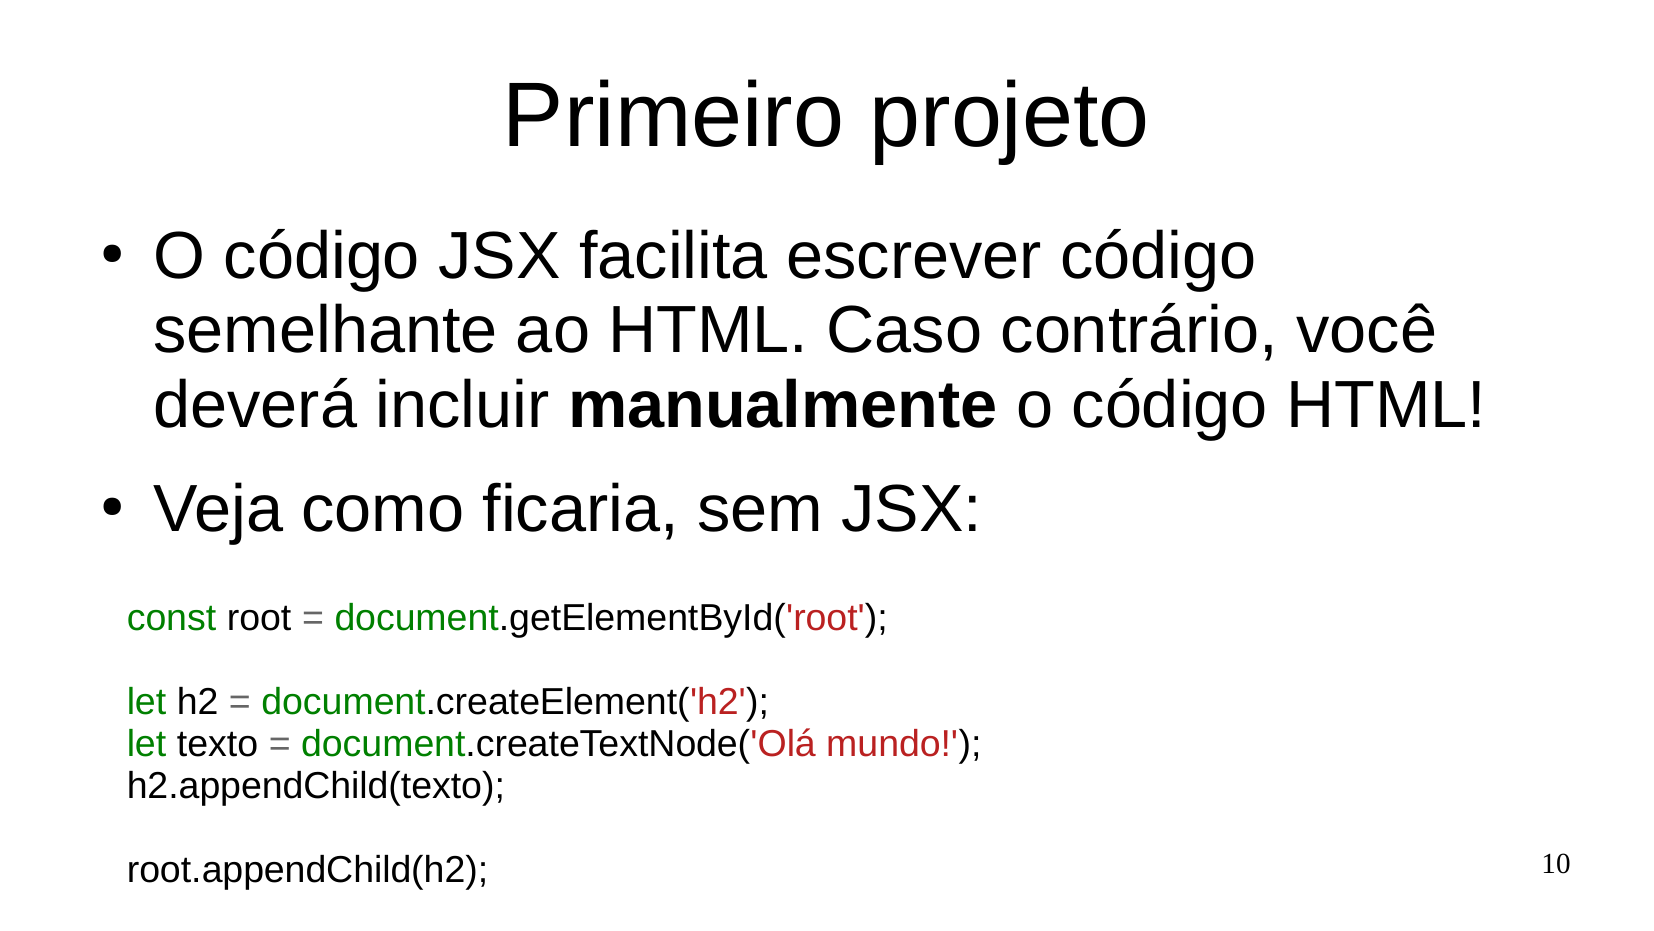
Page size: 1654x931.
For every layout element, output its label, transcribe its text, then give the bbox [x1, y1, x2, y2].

text_box const root = document.getElementById('root'); let h2 = document.createElement('h2'); let texto = document.createTextNode('Olá mundo!'); h2.appendChild(texto); root.appendChild(h2); [112, 588, 1424, 898]
list O código JSX facilita escrever código semelhante ao HTML. Caso contrário, você deverá incluir manualmente o código HTML! Veja como ficaria, sem JSX: [82, 217, 1571, 758]
title Primeiro projeto [82, 37, 1571, 193]
